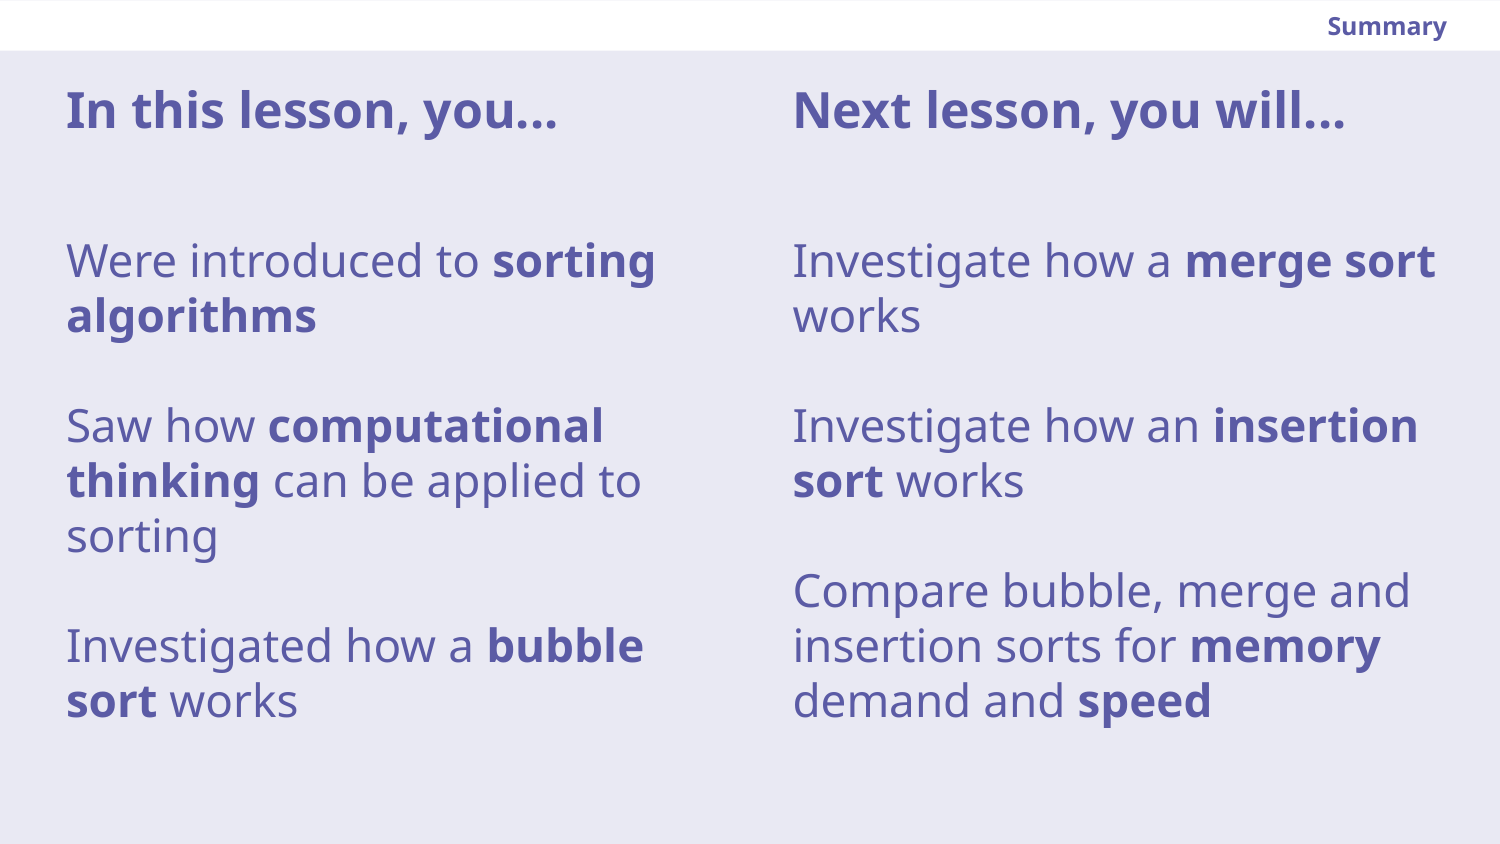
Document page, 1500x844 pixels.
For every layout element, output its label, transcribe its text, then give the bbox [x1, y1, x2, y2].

text_box Were introduced to sorting algorithms Saw how computational thinking can be applied to sorting Investigated how a bubble sort works [51, 216, 723, 780]
subtitle Summary [862, 0, 1448, 50]
text_box Investigate how a merge sort works Investigate how an insertion sort works Compare bubble, merge and insertion sorts for memory demand and speed [777, 216, 1477, 780]
text_box Next lesson, you will... [776, 50, 1449, 167]
text_box In this lesson, you... [51, 50, 723, 167]
